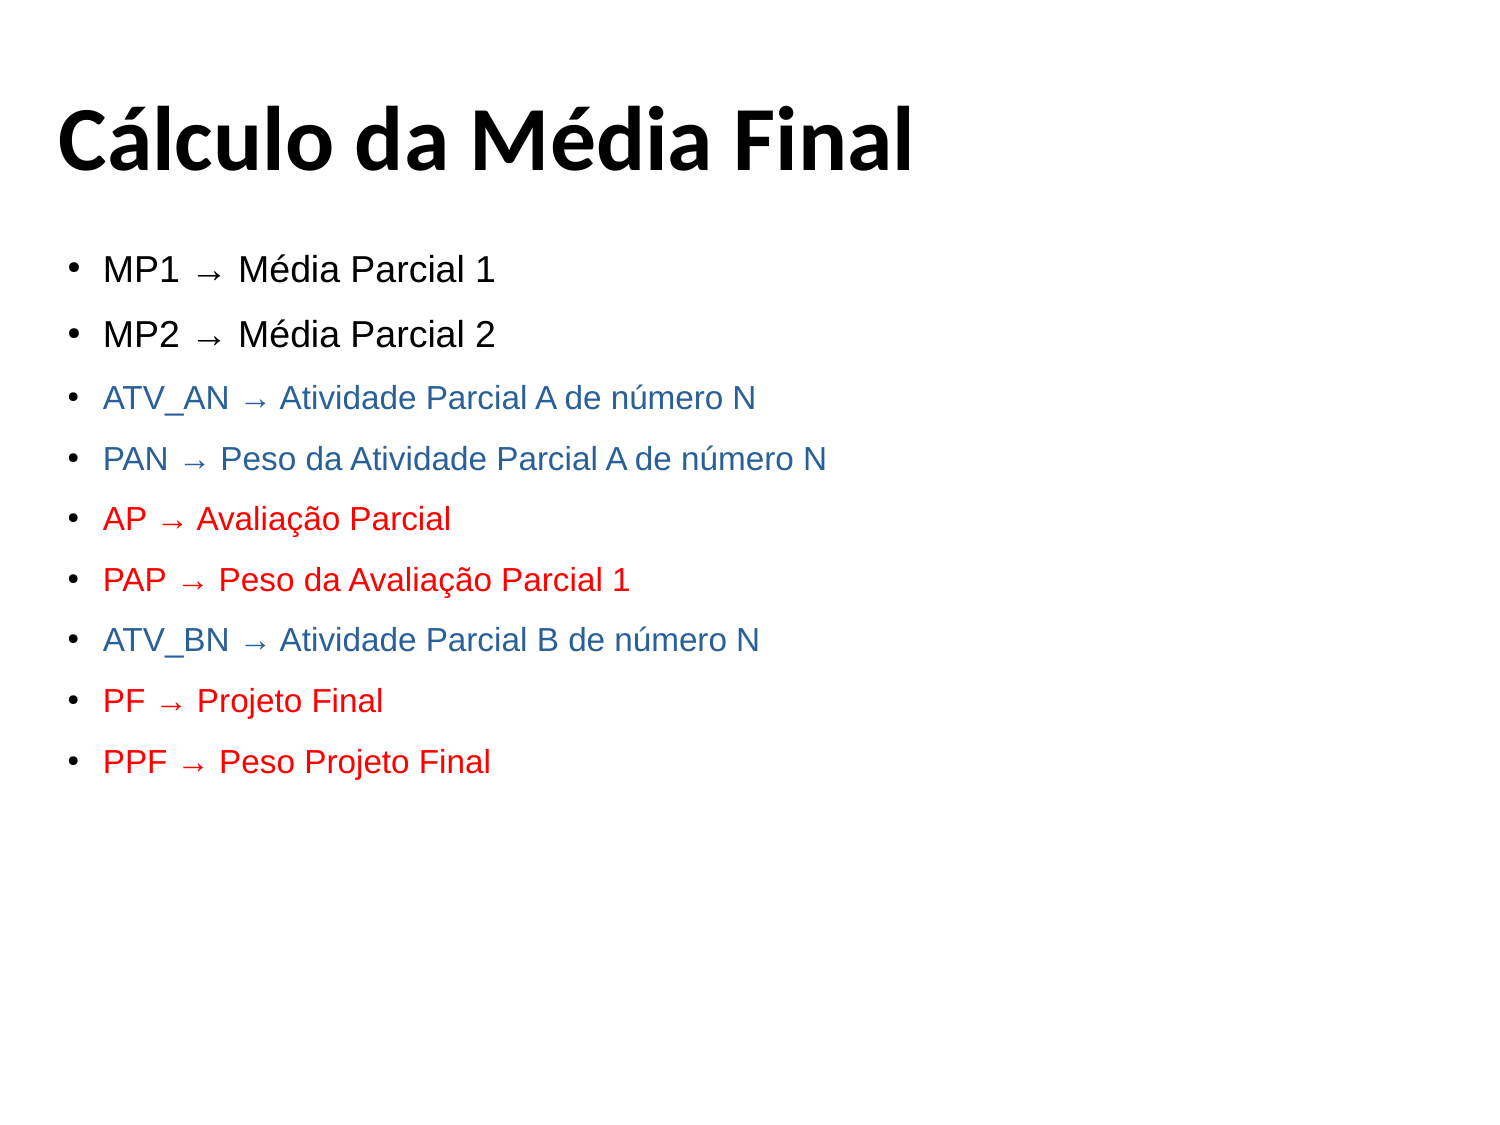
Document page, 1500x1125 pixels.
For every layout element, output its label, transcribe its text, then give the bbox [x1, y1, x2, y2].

title Cálculo da Média Final [59, 101, 1418, 195]
subtitle MP1 → Média Parcial 1 MP2 → Média Parcial 2 ATV_AN → Atividade Parcial A de número N PAN → Peso da Atividade Parcial A de número N AP → Avaliação Parcial PAP → Peso da Avaliação Parcial 1 ATV_BN → Atividade Parcial B de número N PF → Projeto Final PPF → Peso Projeto Final [67, 248, 1418, 1063]
